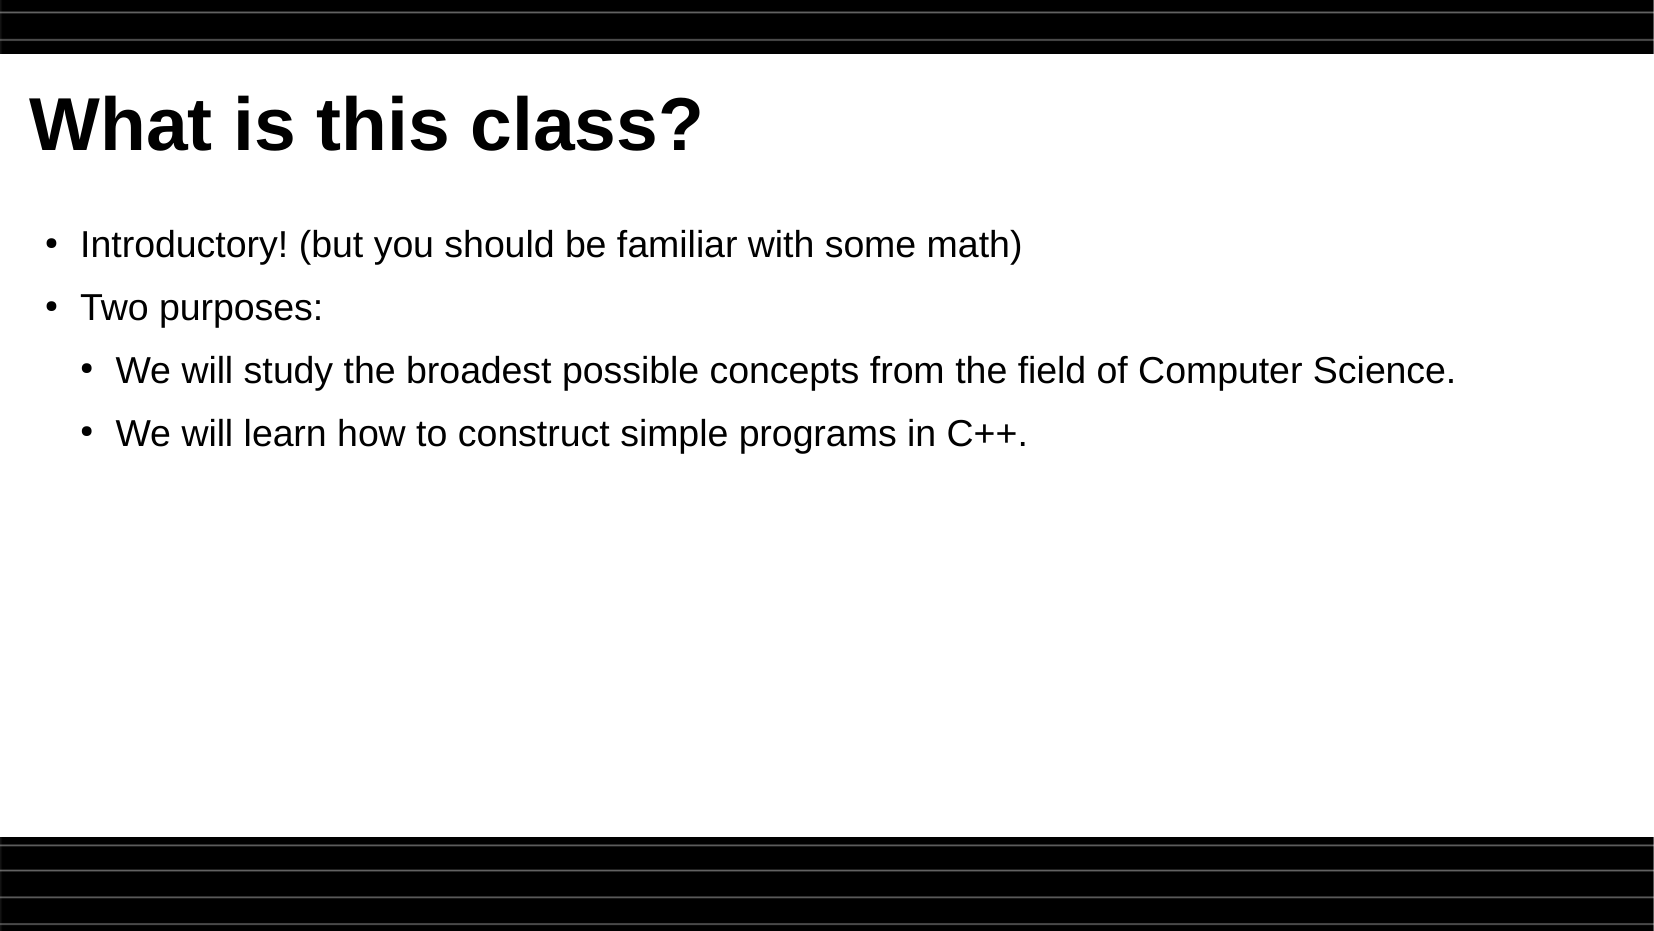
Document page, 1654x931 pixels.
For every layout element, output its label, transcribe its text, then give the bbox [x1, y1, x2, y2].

picture [0, 837, 1654, 931]
picture [0, 0, 1654, 54]
text_box Introductory! (but you should be familiar with some math) Two purposes: We will study the broadest possible concepts from the field of Computer Science. We will learn how to construct simple programs in C++. [30, 195, 1606, 462]
text_box What is this class? [15, 75, 1591, 174]
